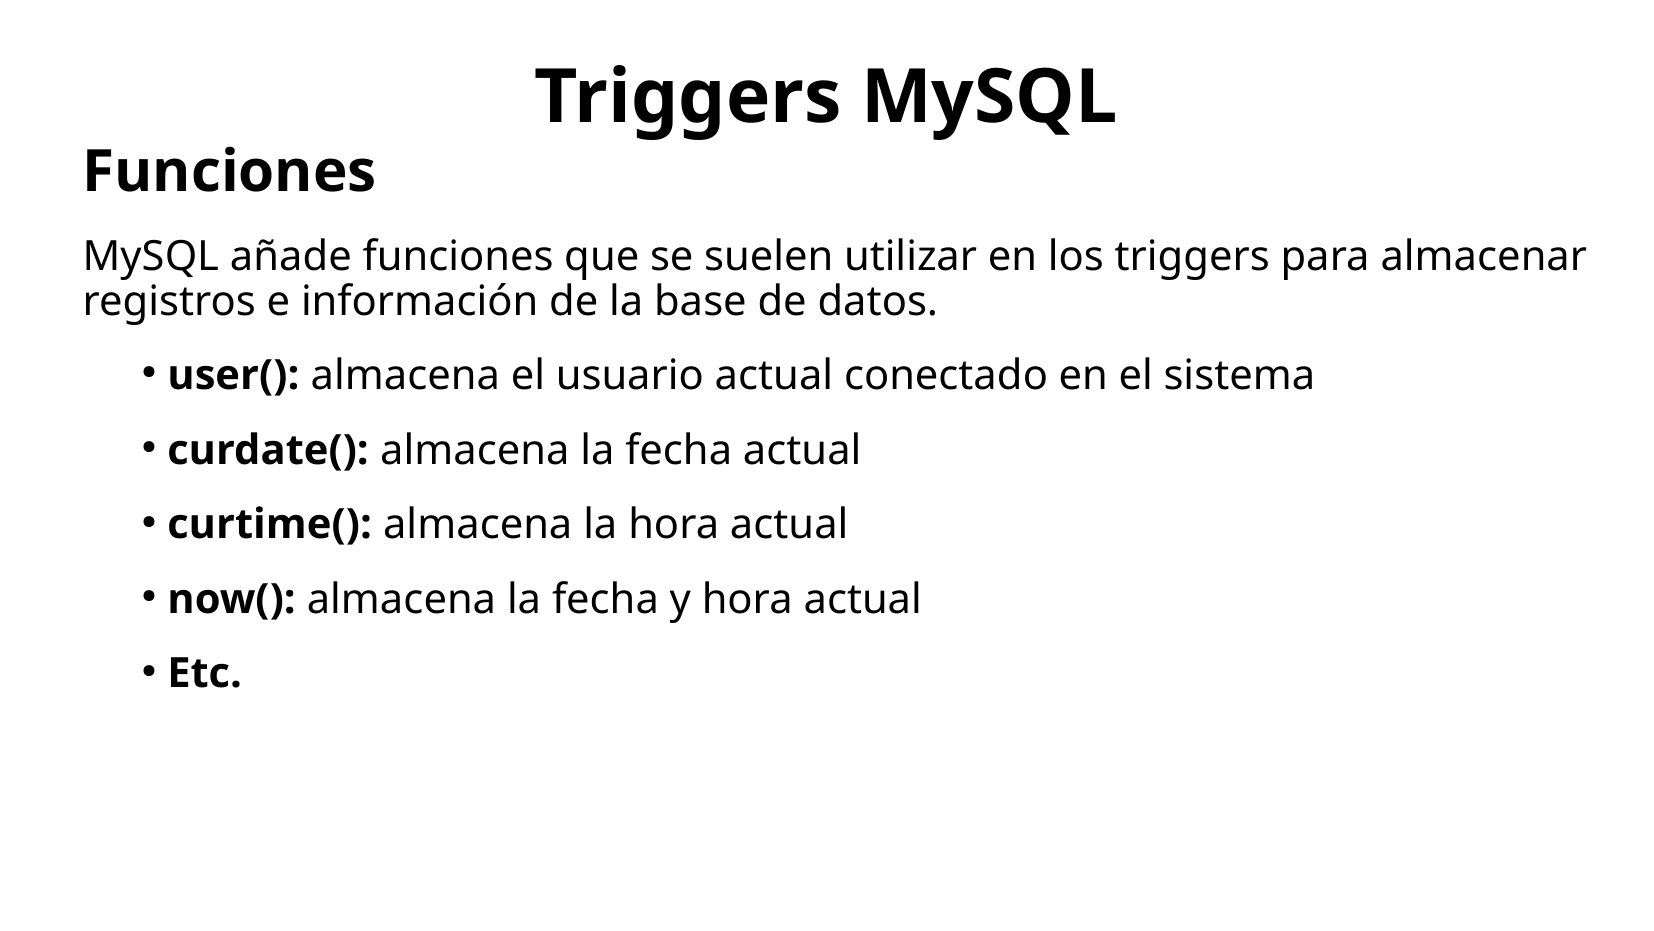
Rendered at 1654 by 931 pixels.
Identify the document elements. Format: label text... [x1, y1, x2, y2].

title Triggers MySQL [82, 37, 1571, 141]
list Funciones MySQL añade funciones que se suelen utilizar en los triggers para almacenar registros e información de la base de datos. user(): almacena el usuario actual conectado en el sistema curdate(): almacena la fecha actual curtime(): almacena la hora actual now(): almacena la fecha y hora actual Etc. [82, 141, 1595, 851]
